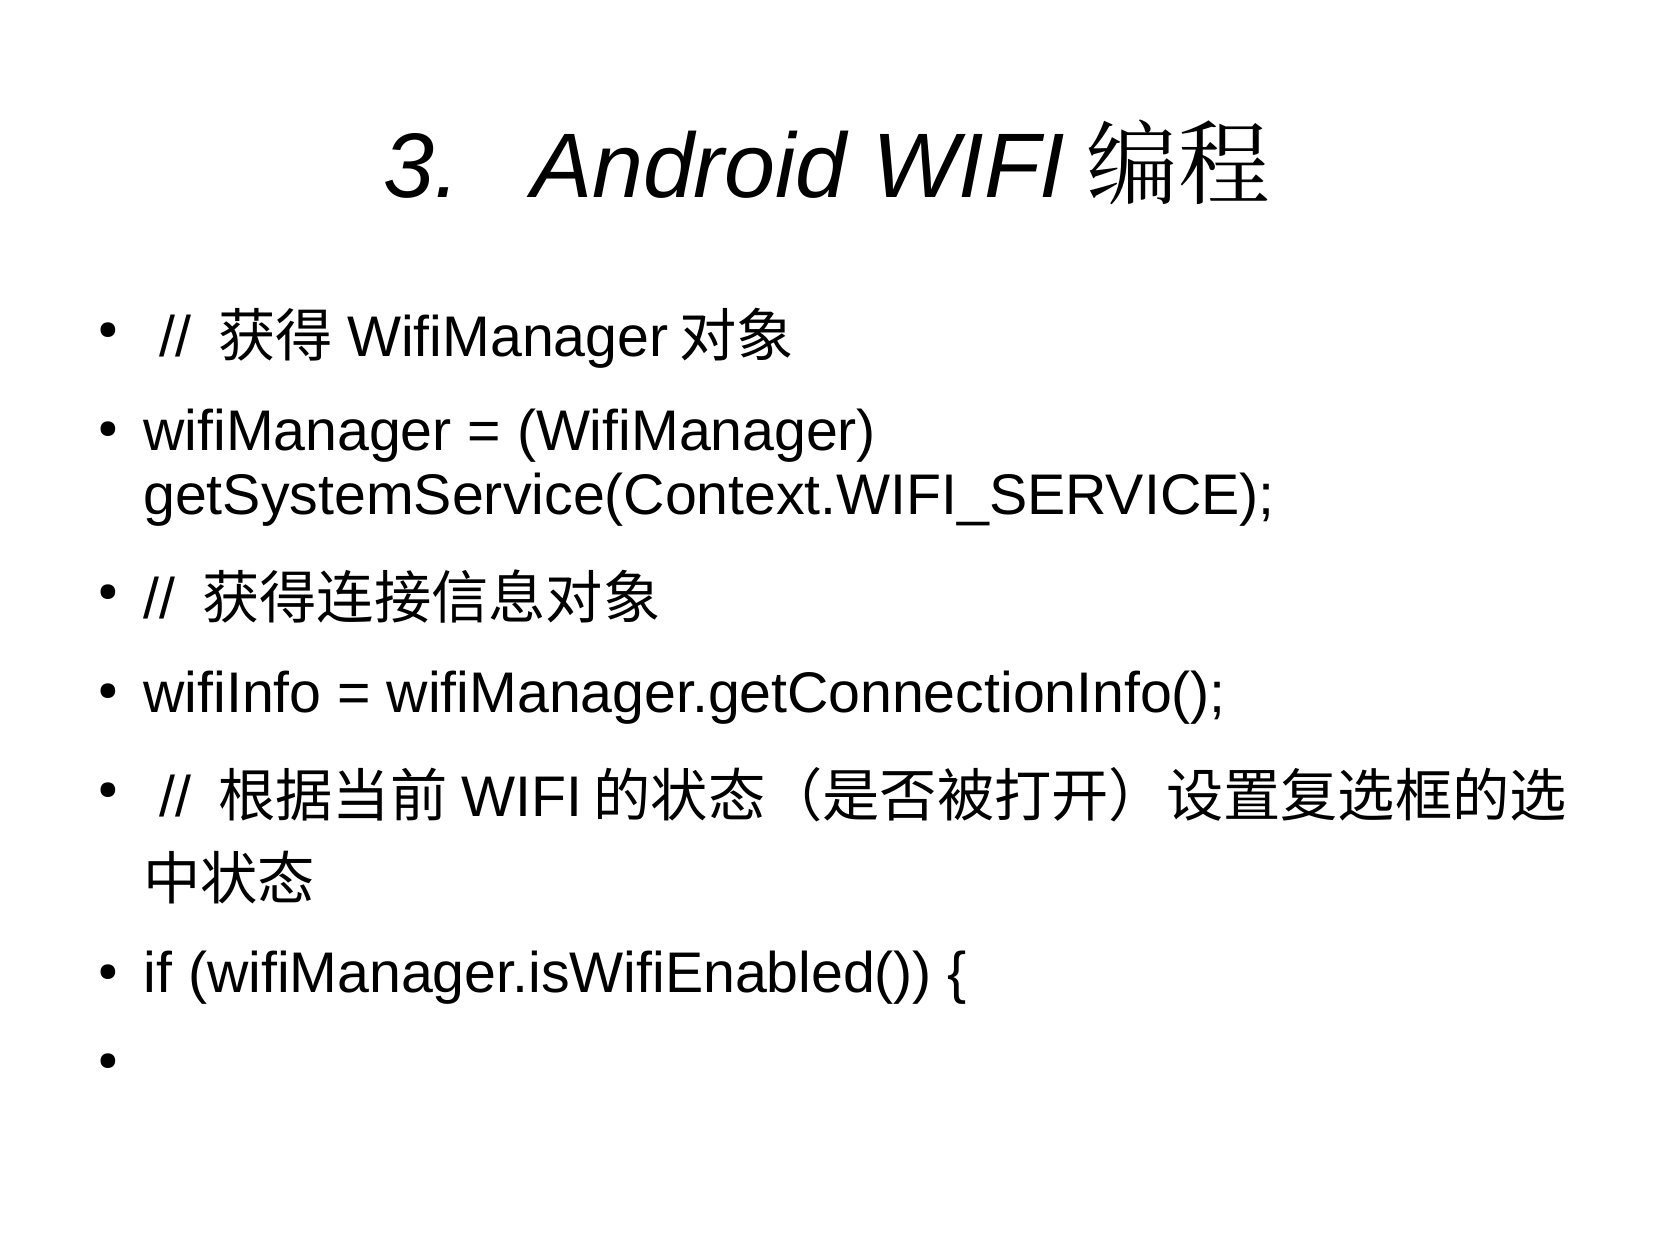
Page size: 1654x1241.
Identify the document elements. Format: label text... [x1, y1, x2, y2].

list // 获得WifiManager对象 wifiManager = (WifiManager) getSystemService(Context.WIFI_SERVICE); // 获得连接信息对象 wifiInfo = wifiManager.getConnectionInfo(); // 根据当前WIFI的状态（是否被打开）设置复选框的选中状态 if (wifiManager.isWifiEnabled()) { [82, 290, 1571, 1010]
title 3. Android WIFI编程 [82, 49, 1571, 257]
